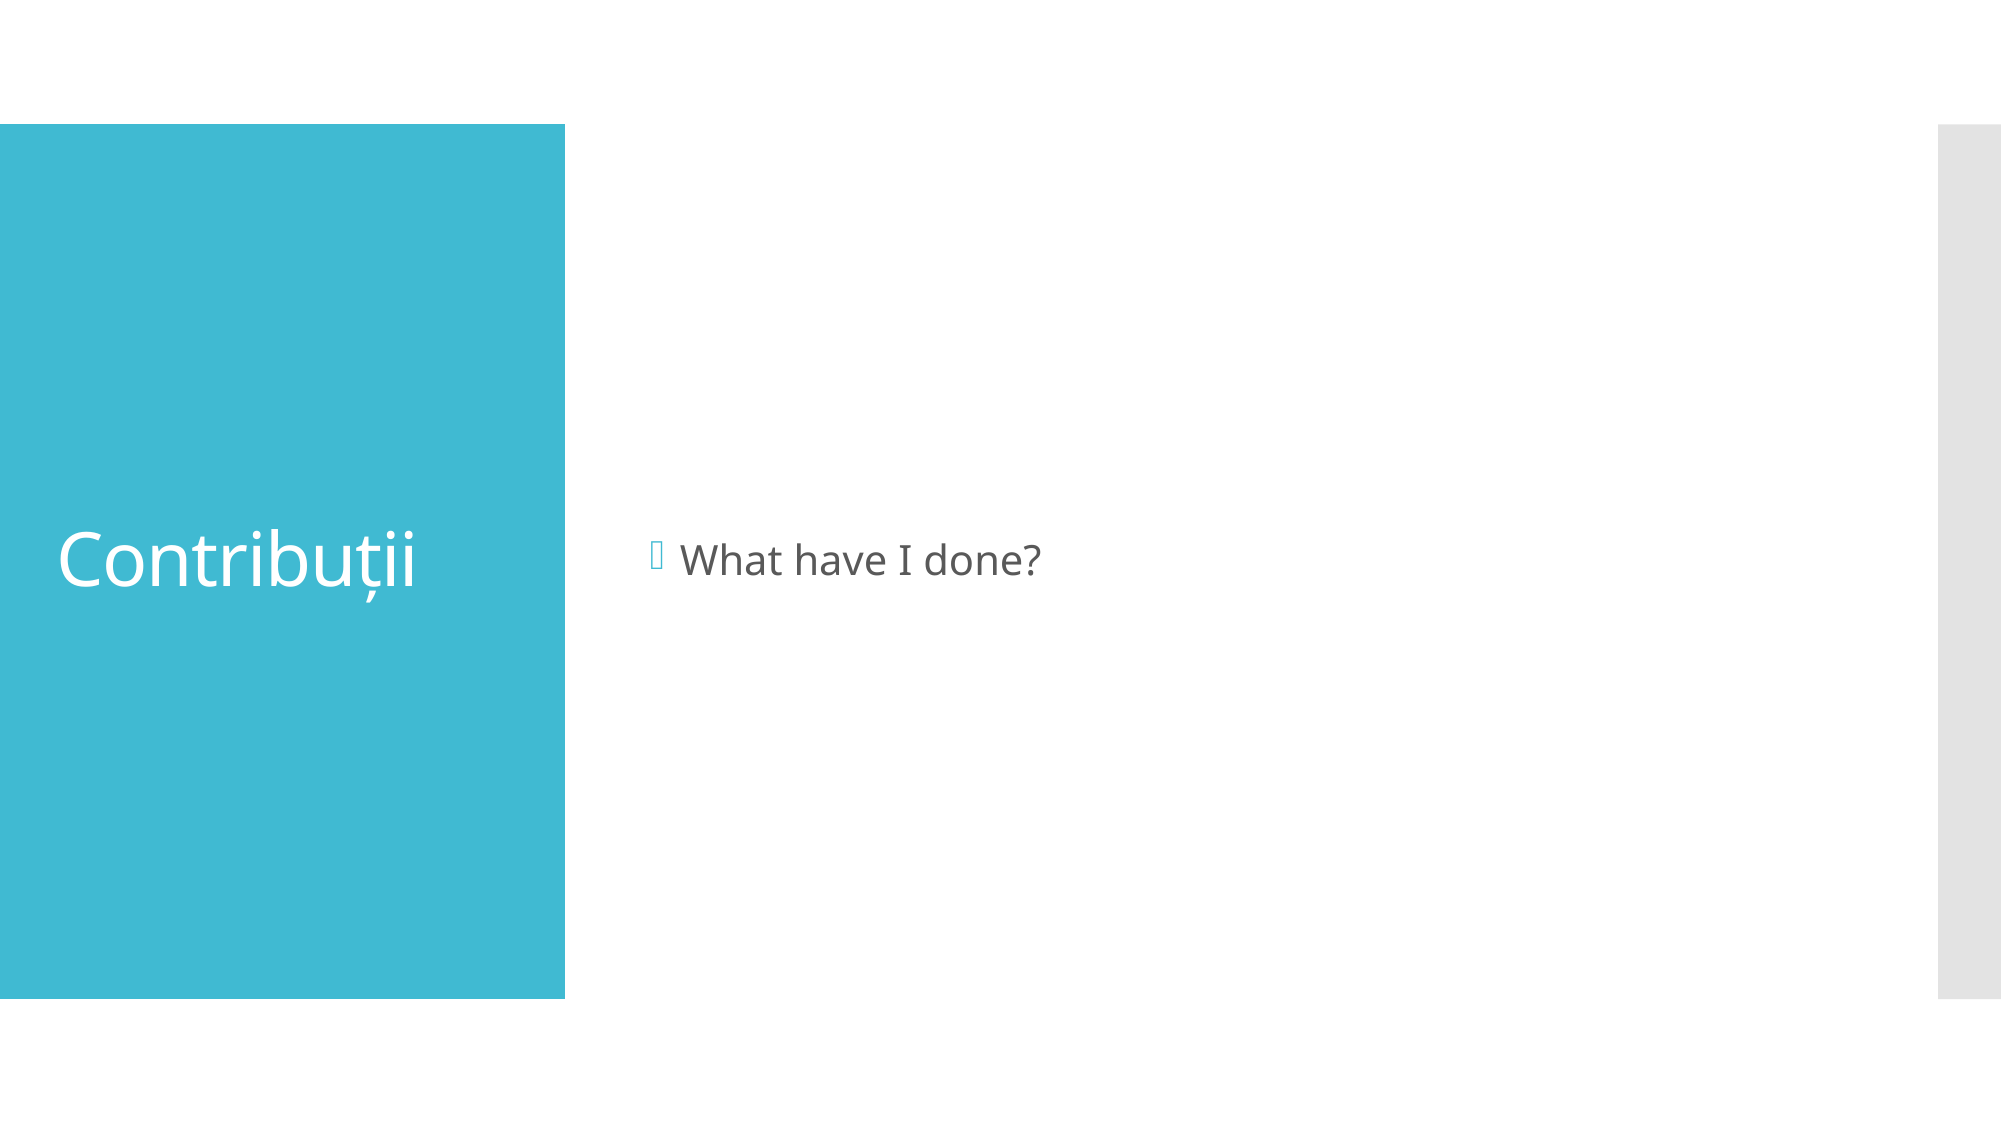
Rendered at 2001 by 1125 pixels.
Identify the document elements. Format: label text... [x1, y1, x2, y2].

list What have I done? [634, 141, 1835, 982]
title Contribuții [41, 184, 526, 940]
